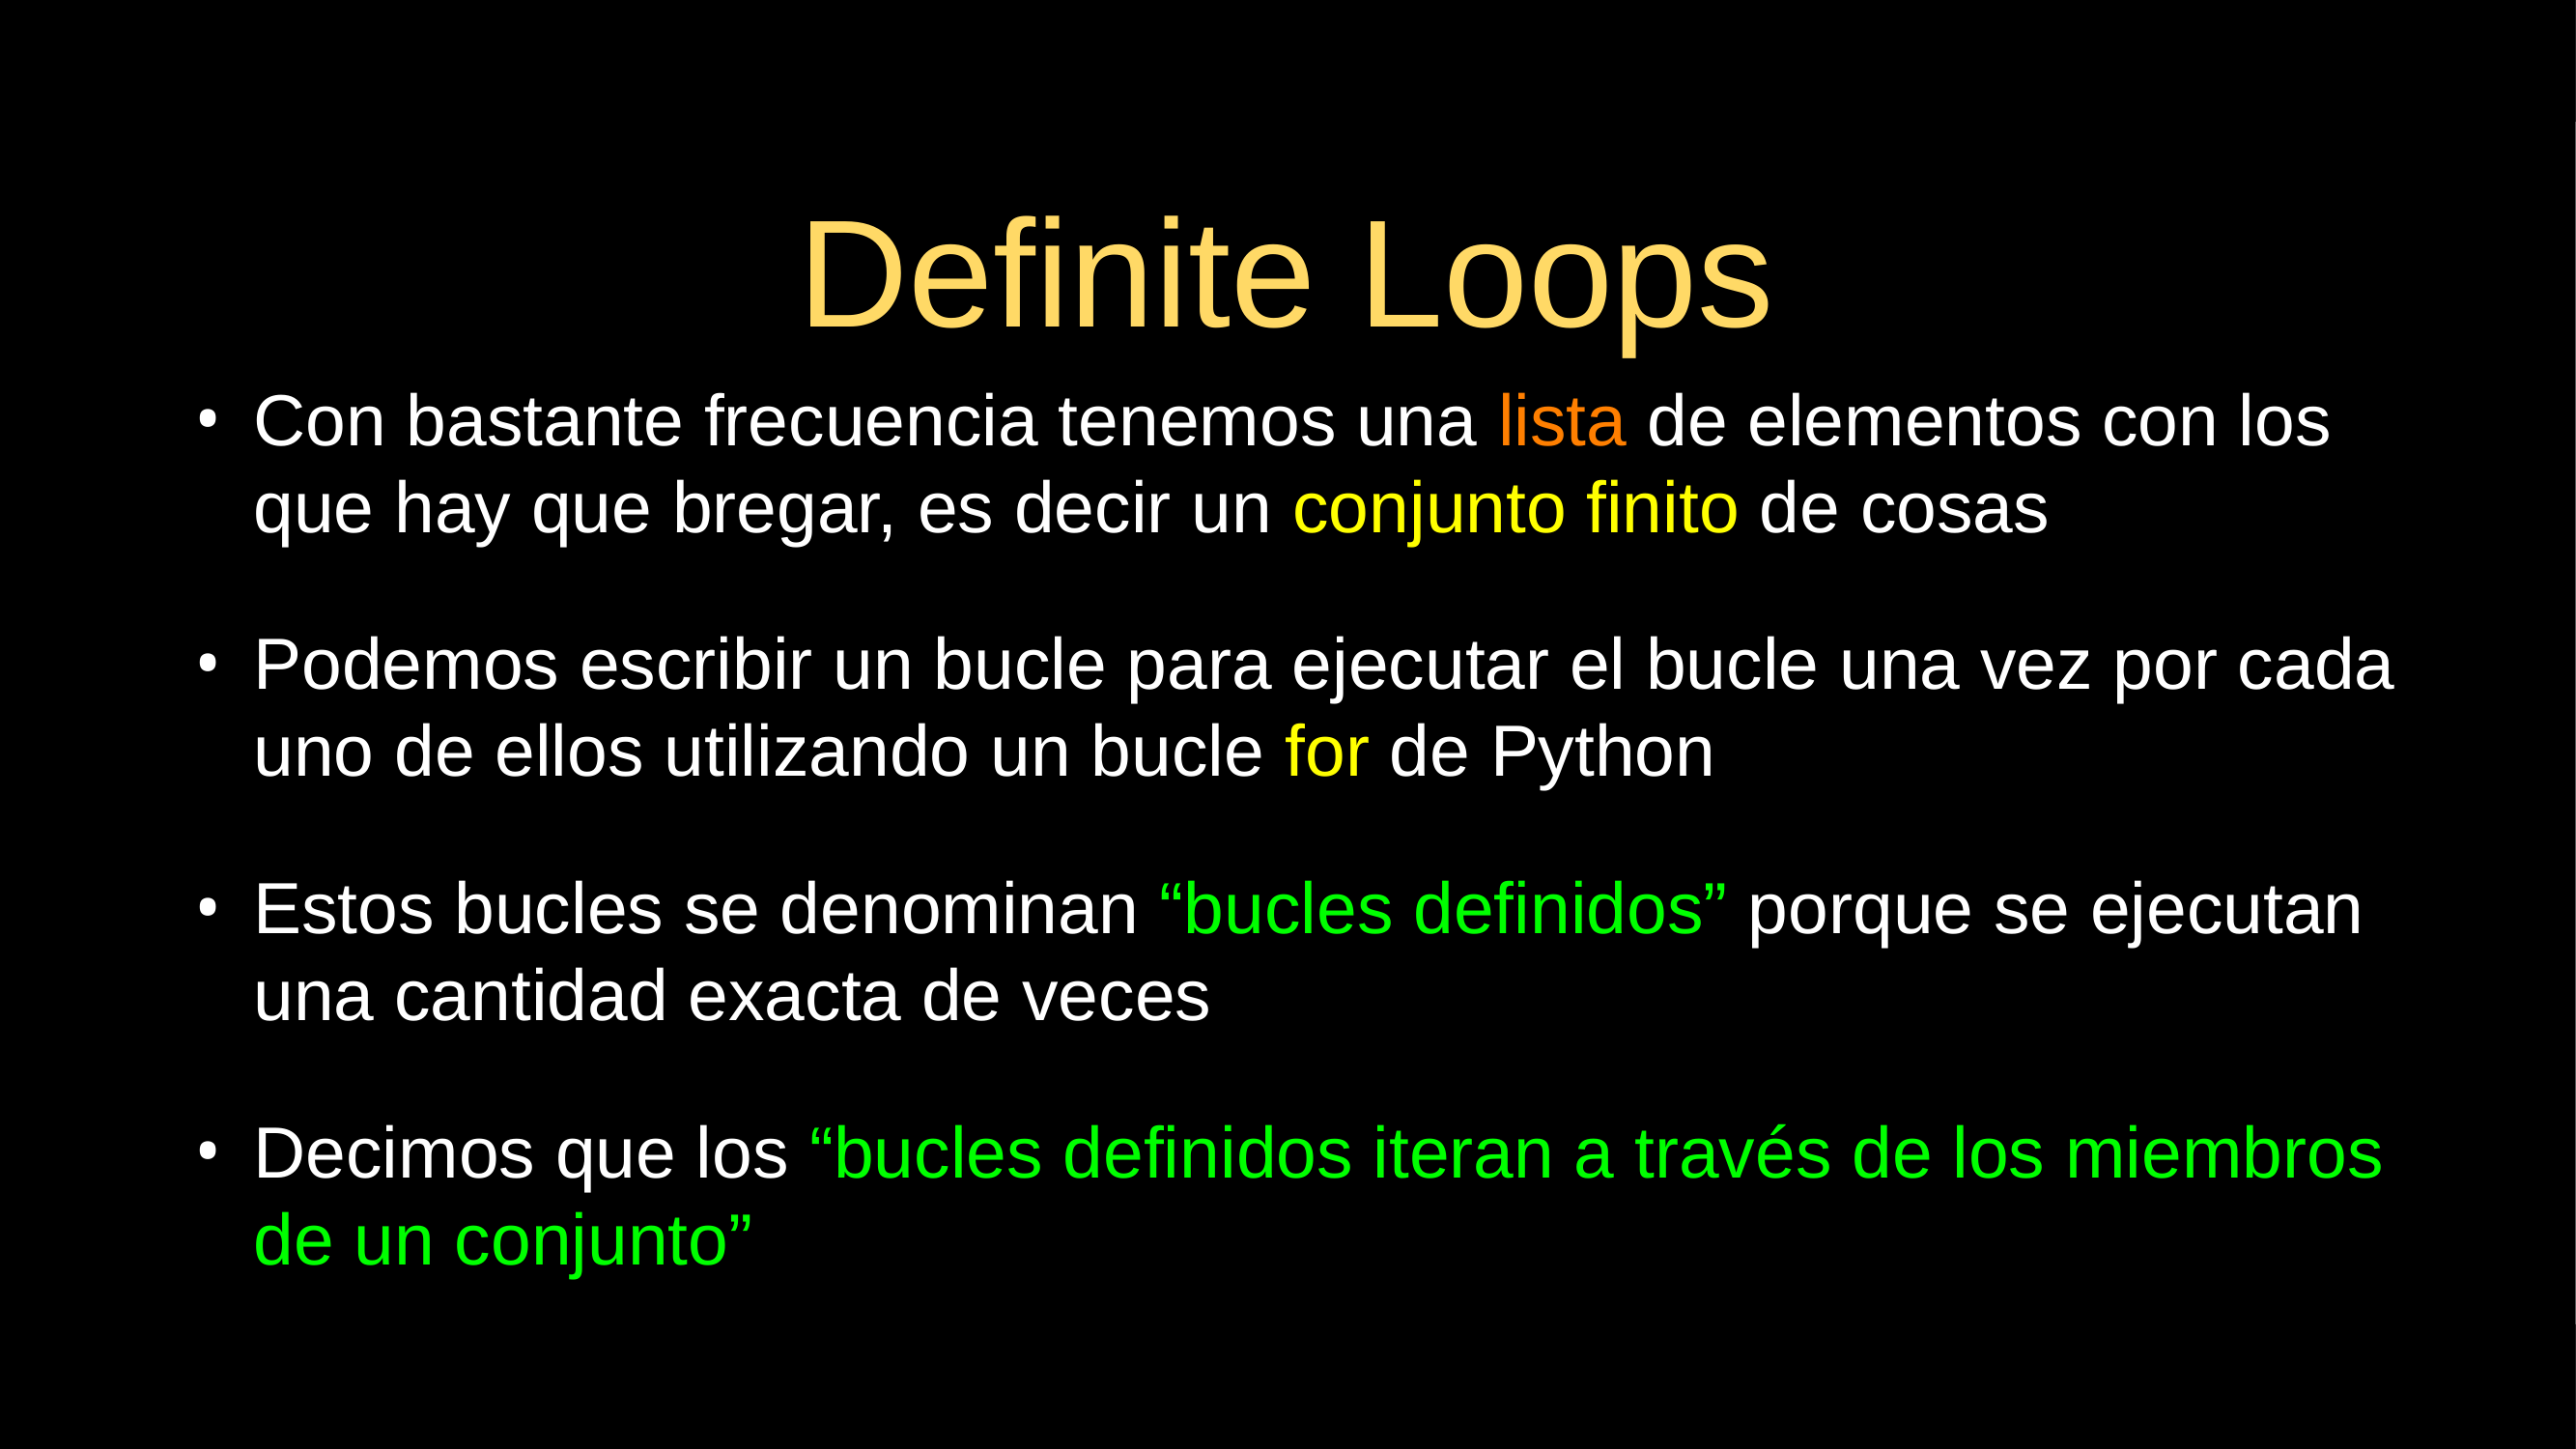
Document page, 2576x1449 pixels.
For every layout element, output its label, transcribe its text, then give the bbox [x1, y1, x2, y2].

list Con bastante frecuencia tenemos una lista de elementos con los que hay que bregar, es decir un conjunto finito de cosas Podemos escribir un bucle para ejecutar el bucle una vez por cada uno de ellos utilizando un bucle for de Python Estos bucles se denominan “bucles definidos” porque se ejecutan una cantidad exacta de veces Decimos que los “bucles definidos iteran a través de los miembros de un conjunto” [128, 341, 2448, 1312]
title Definite Loops [183, 129, 2391, 341]
